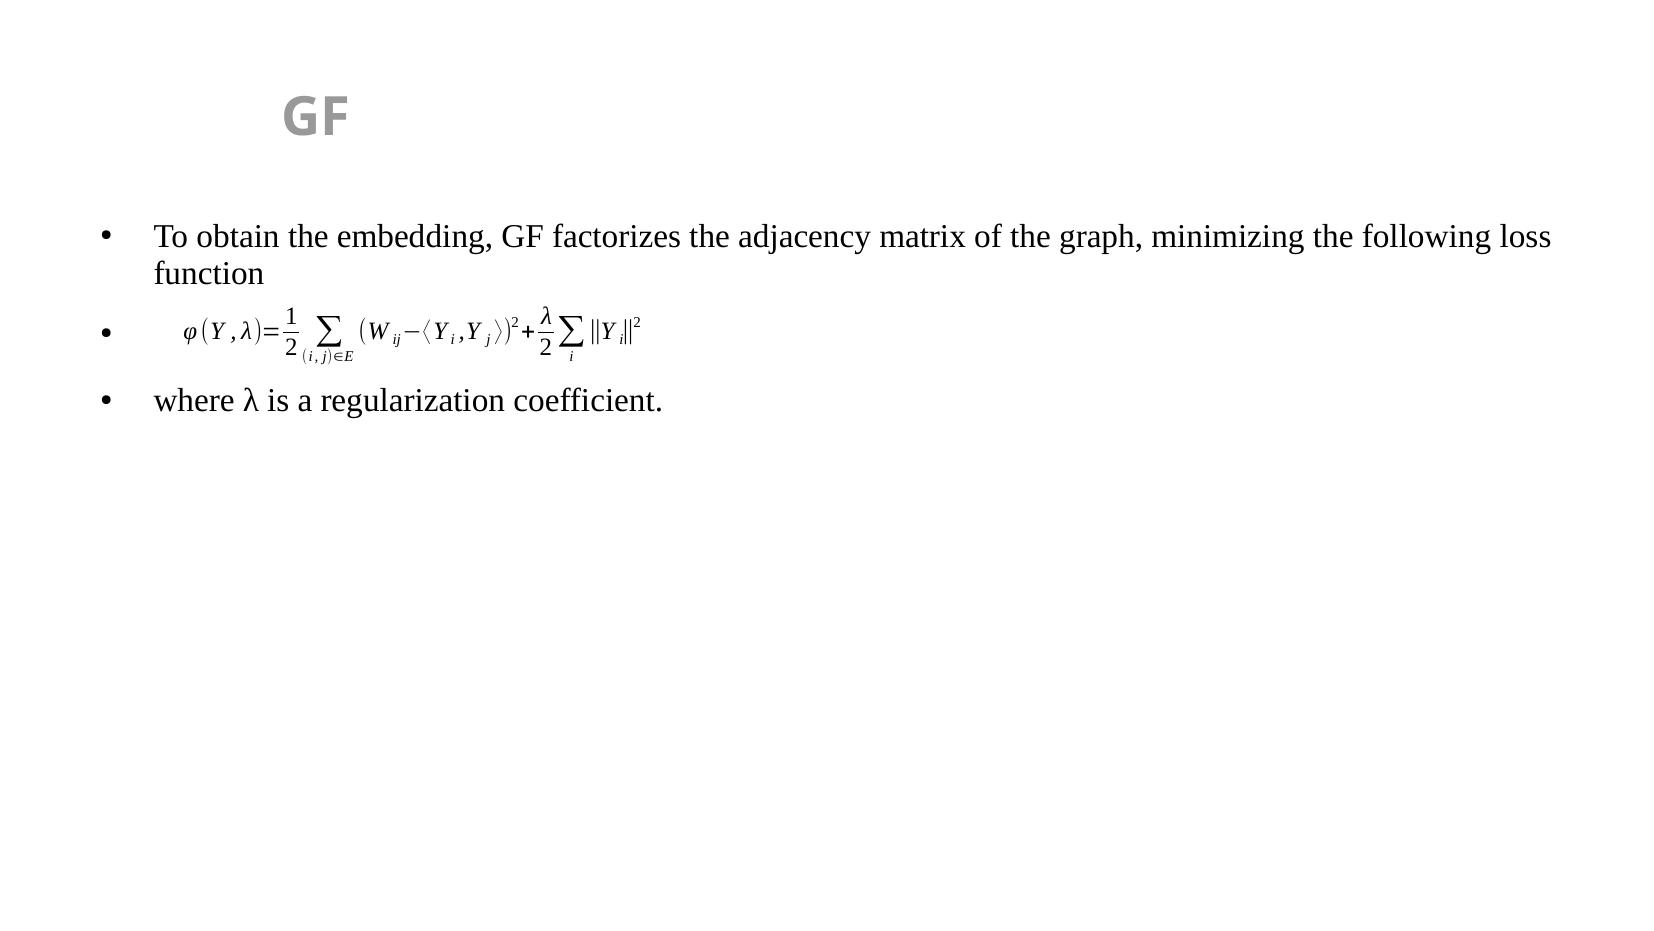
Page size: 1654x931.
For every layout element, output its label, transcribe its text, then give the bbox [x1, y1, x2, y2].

chart [177, 302, 648, 367]
list To obtain the embedding, GF factorizes the adjacency matrix of the graph, minimizing the following loss function where λ is a regularization coefficient. [82, 217, 1571, 757]
title GF [82, 37, 1571, 193]
